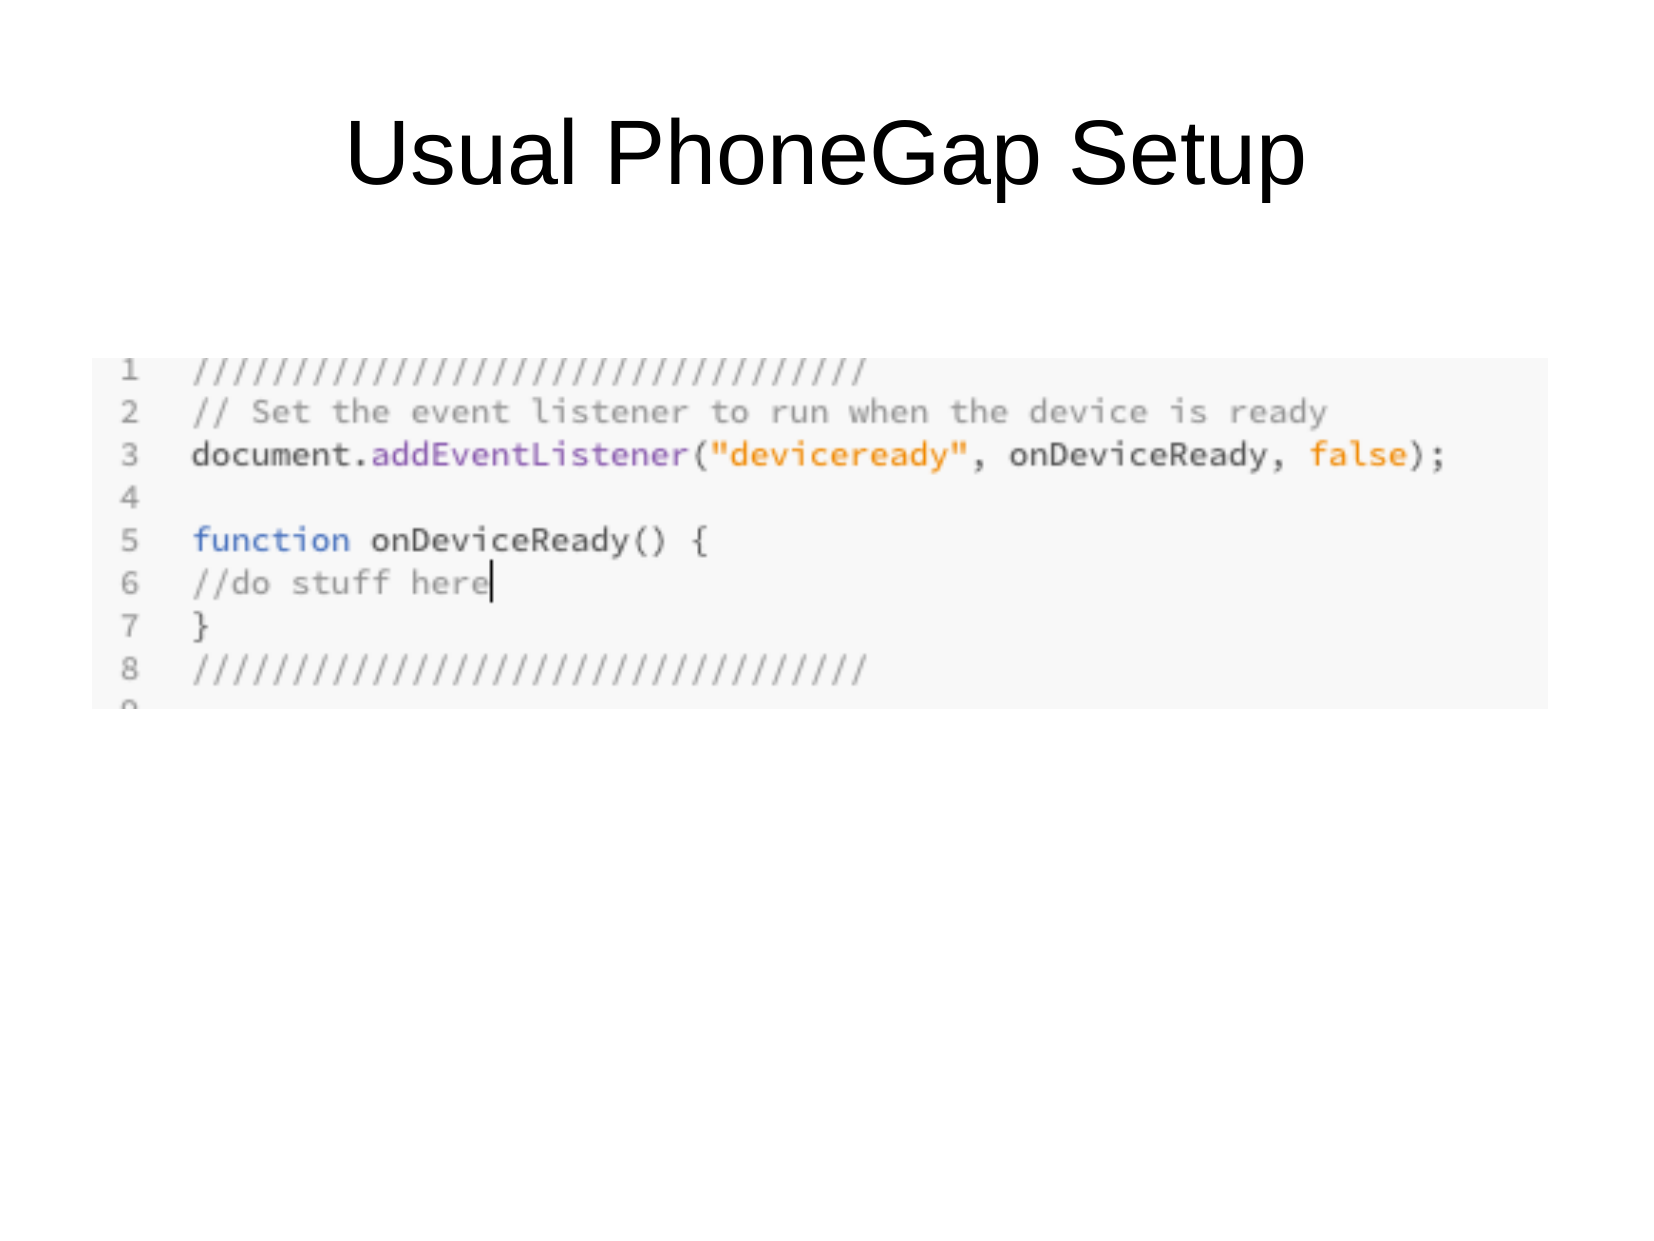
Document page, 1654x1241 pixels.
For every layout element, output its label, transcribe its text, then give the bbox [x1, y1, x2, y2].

picture [92, 358, 1548, 709]
title Usual PhoneGap Setup [82, 49, 1571, 257]
